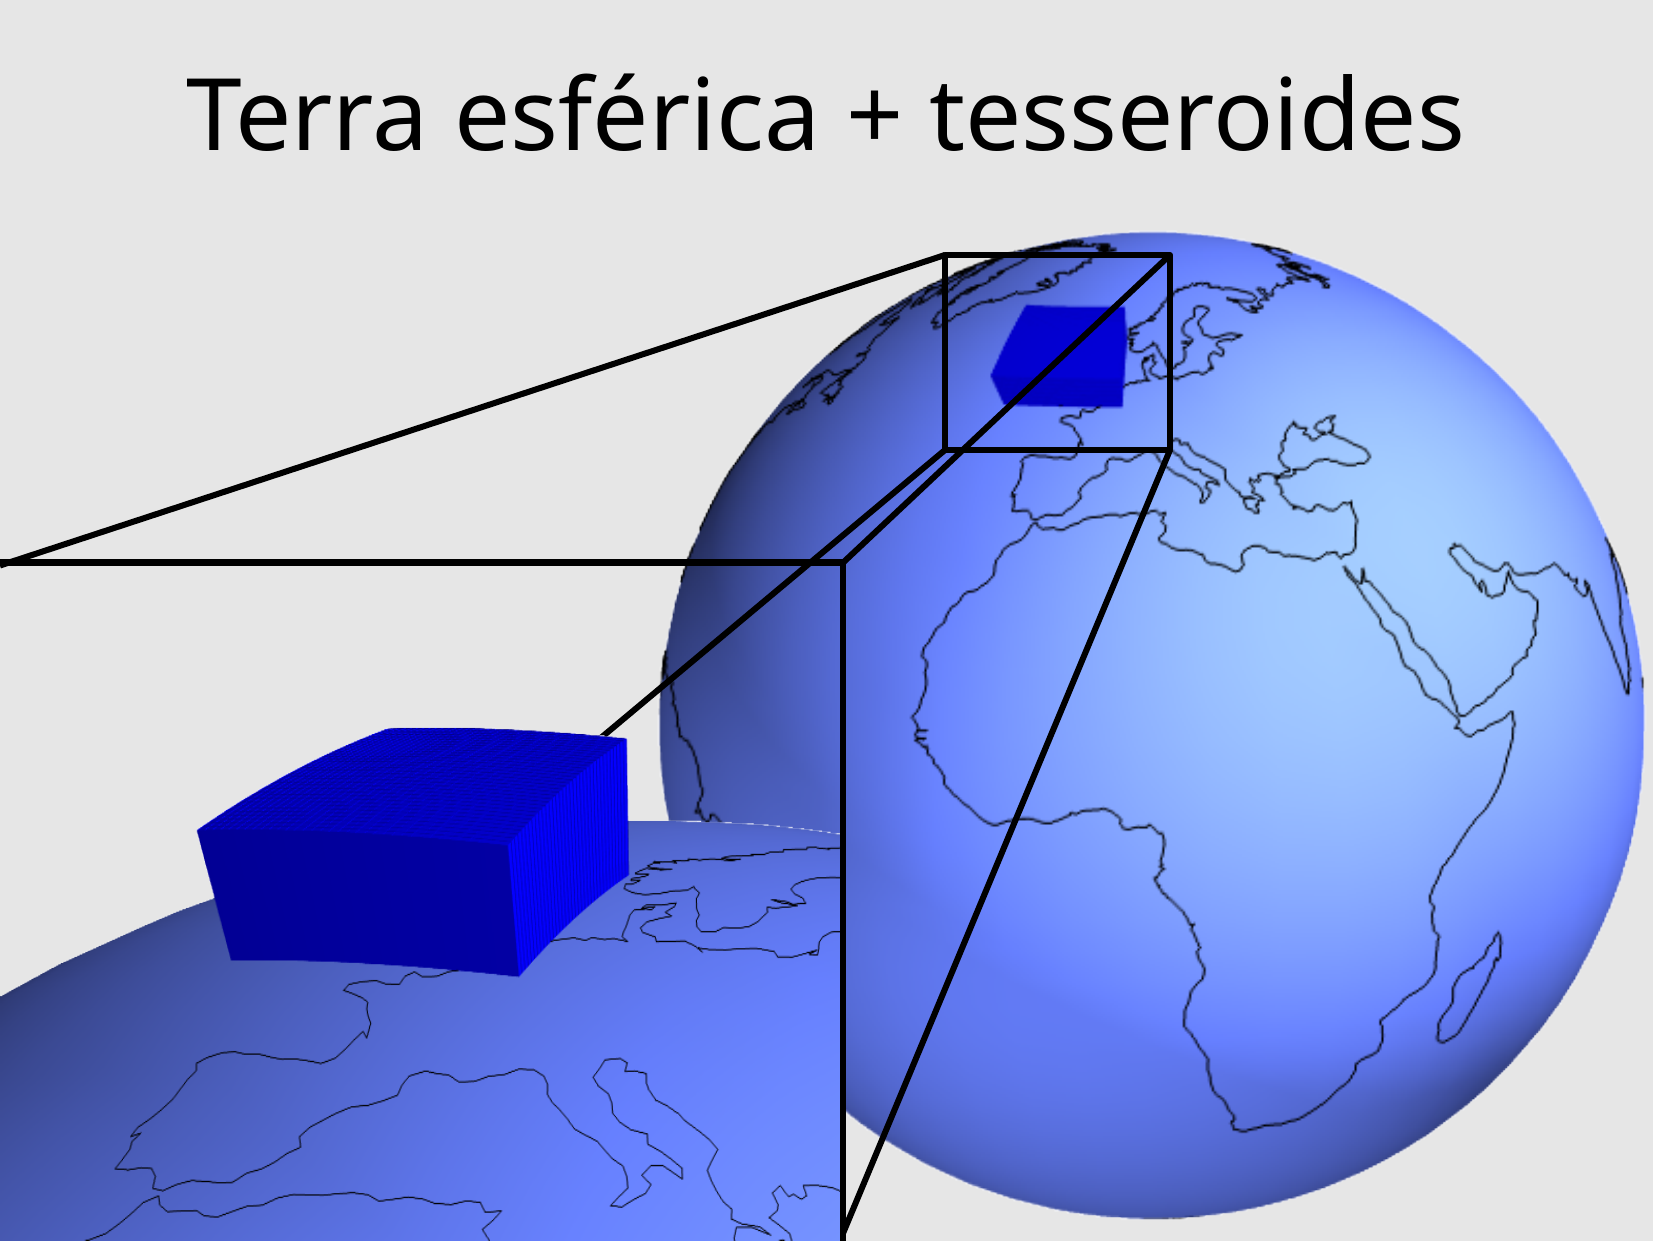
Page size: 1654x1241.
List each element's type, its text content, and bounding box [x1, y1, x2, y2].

picture [821, 453, 954, 559]
picture [342, 260, 942, 559]
picture [948, 258, 1161, 447]
picture [846, 453, 1165, 1215]
picture [0, 565, 841, 1241]
title Terra esférica + tesseroides [82, 8, 1571, 216]
picture [972, 263, 1167, 447]
picture [342, 134, 1653, 1241]
